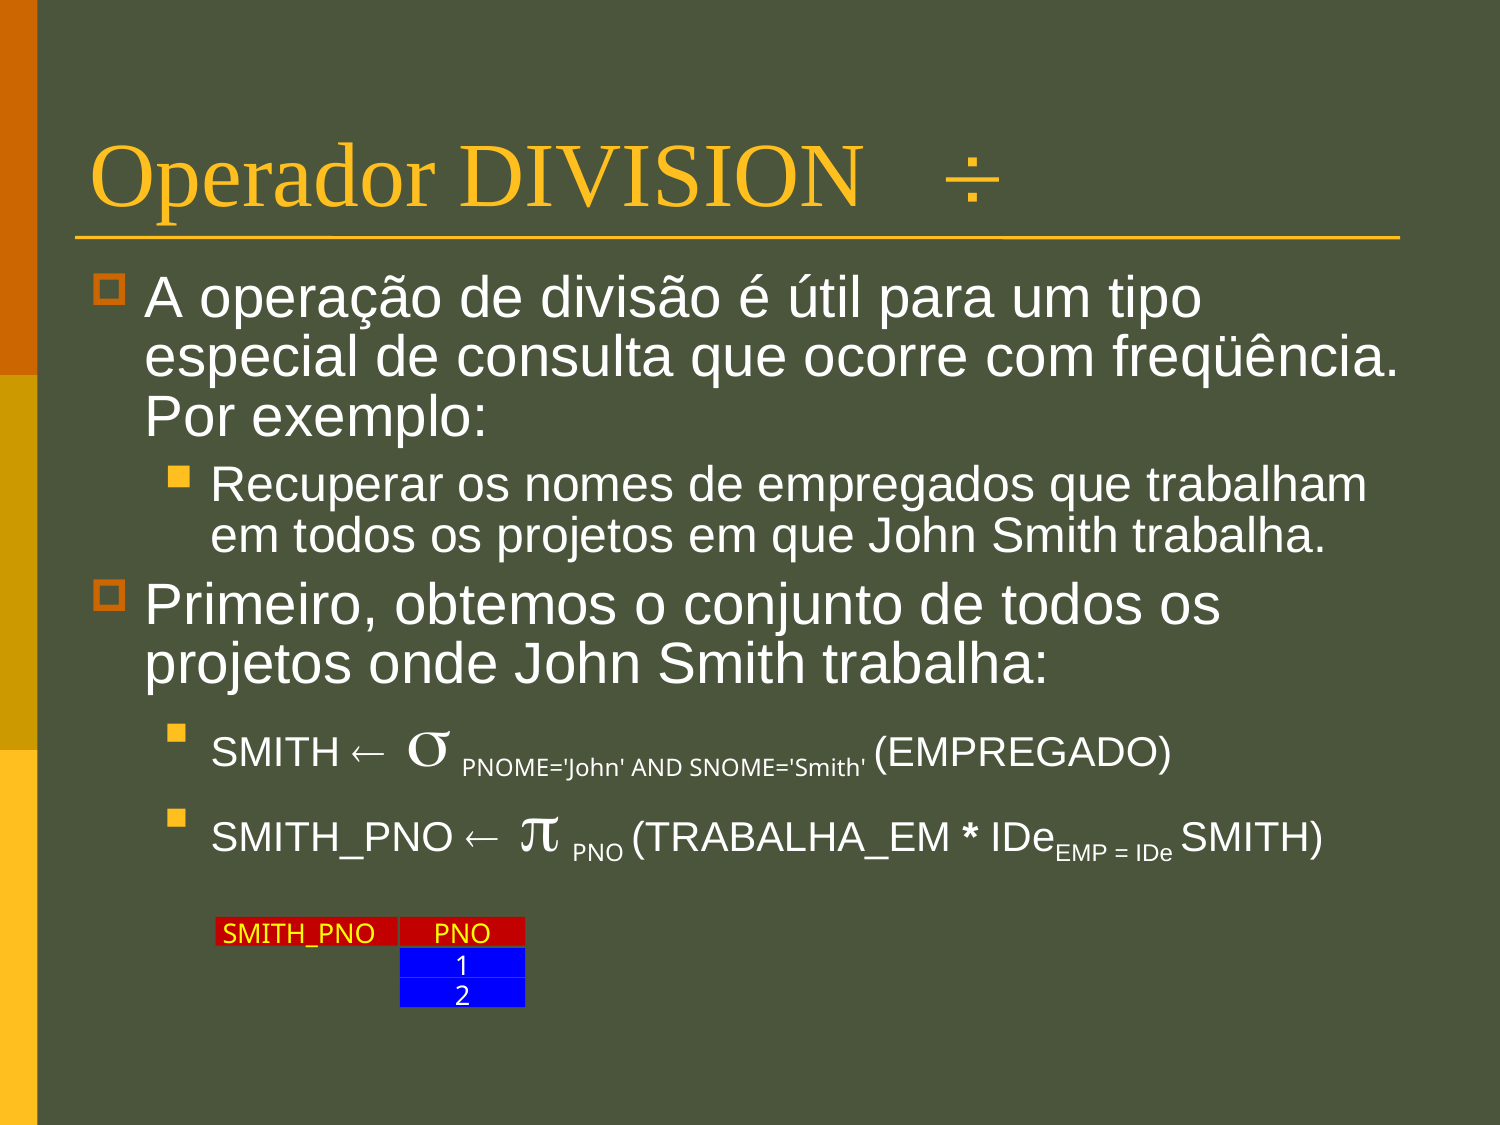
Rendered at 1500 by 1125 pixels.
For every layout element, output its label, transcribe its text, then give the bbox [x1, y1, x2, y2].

title Operador DIVISION  [75, 45, 1426, 233]
text_box 1 [399, 948, 526, 978]
list A operação de divisão é útil para um tipo especial de consulta que ocorre com freqüência. Por exemplo: Recuperar os nomes de empregados que trabalham em todos os projetos em que John Smith trabalha. Primeiro, obtemos o conjunto de todos os projetos onde John Smith trabalha: SMITH  PNOME='John' AND SNOME='Smith' (EMPREGADO)‏ SMITH_PNO  PNO (TRABALHA_EM * IDeEMP = IDe SMITH) [75, 262, 1426, 1006]
text_box SMITH_PNO [215, 916, 398, 946]
text_box PNO [399, 916, 526, 946]
text_box 2 [399, 978, 526, 1008]
